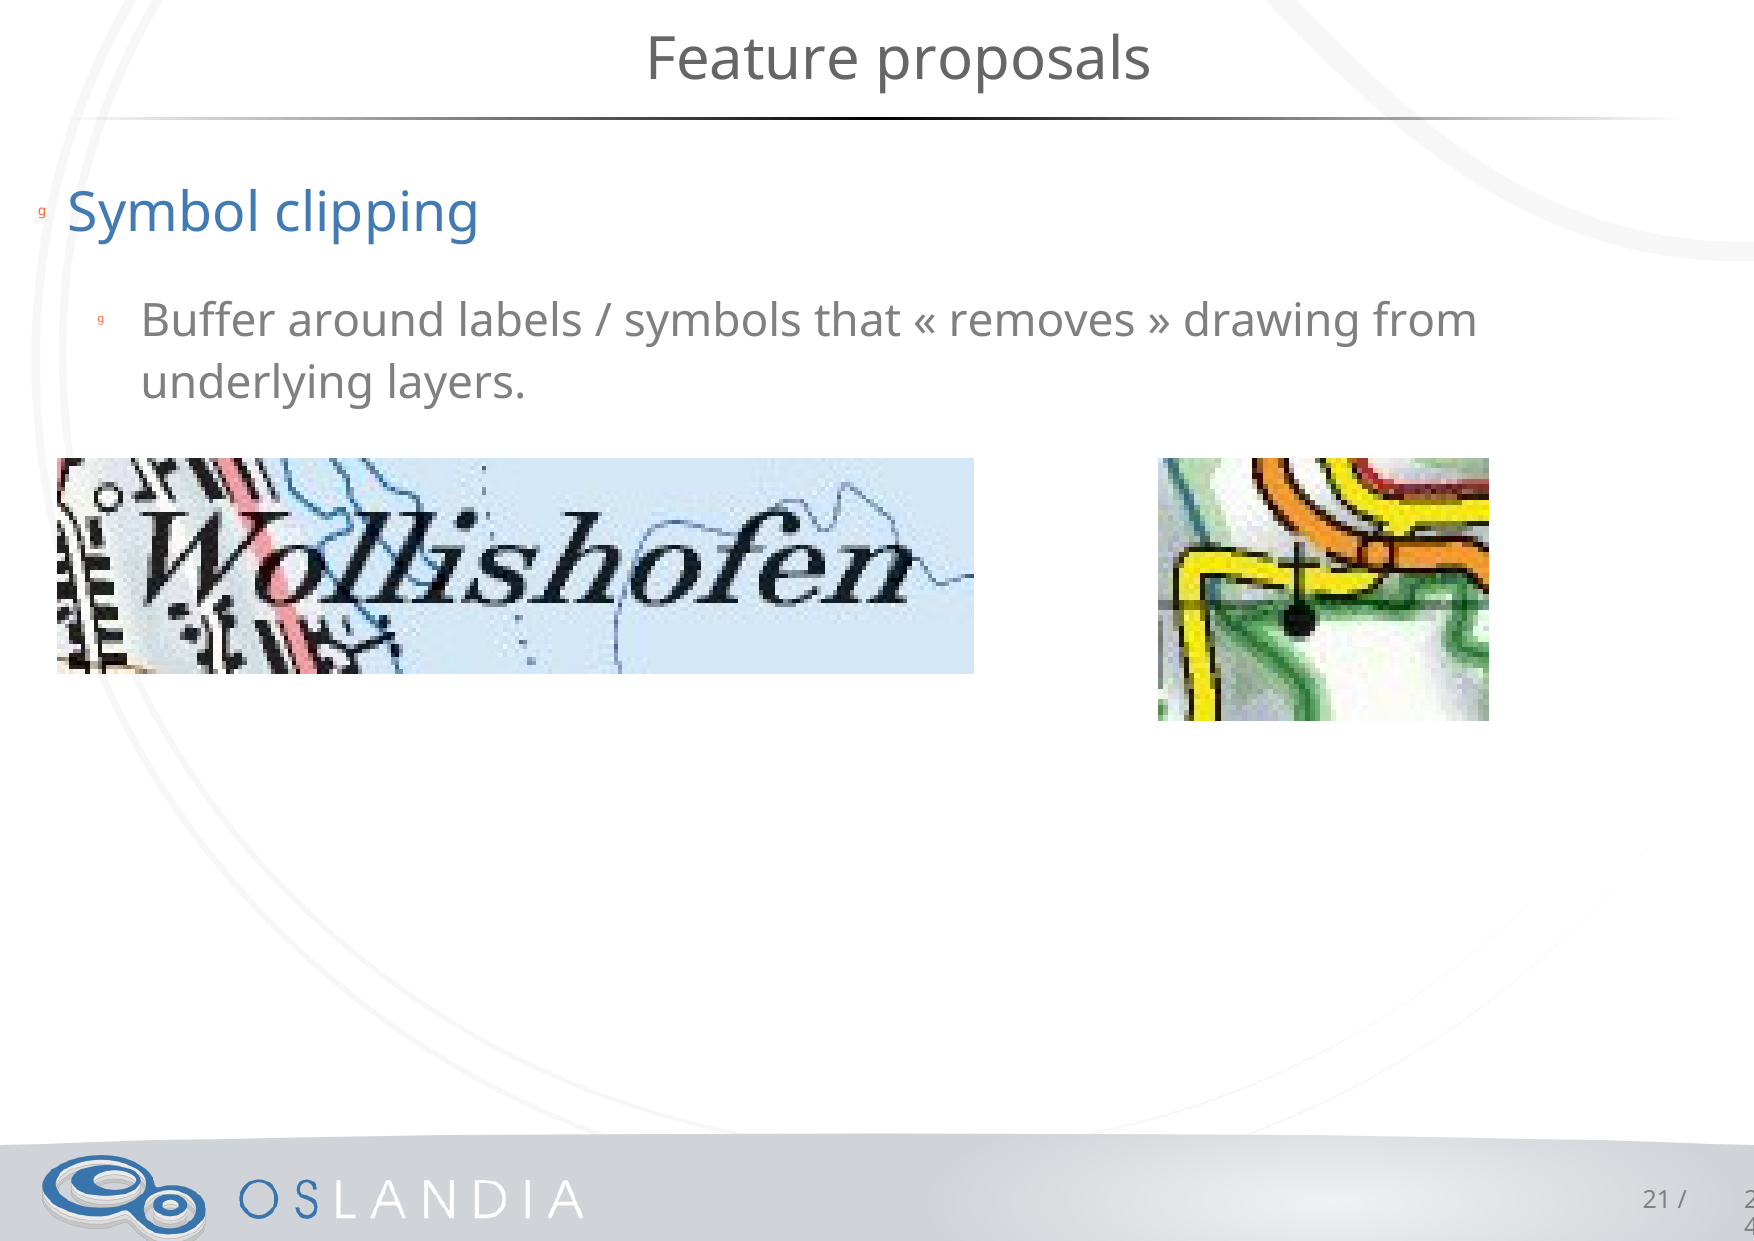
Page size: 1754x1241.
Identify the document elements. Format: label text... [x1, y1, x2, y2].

list Symbol clipping Buffer around labels / symbols that « removes » drawing from underlying layers. [37, 172, 1710, 1090]
picture [0, 0, 1754, 1241]
title Feature proposals [31, 14, 1754, 98]
picture [1747, 1221, 1753, 1229]
